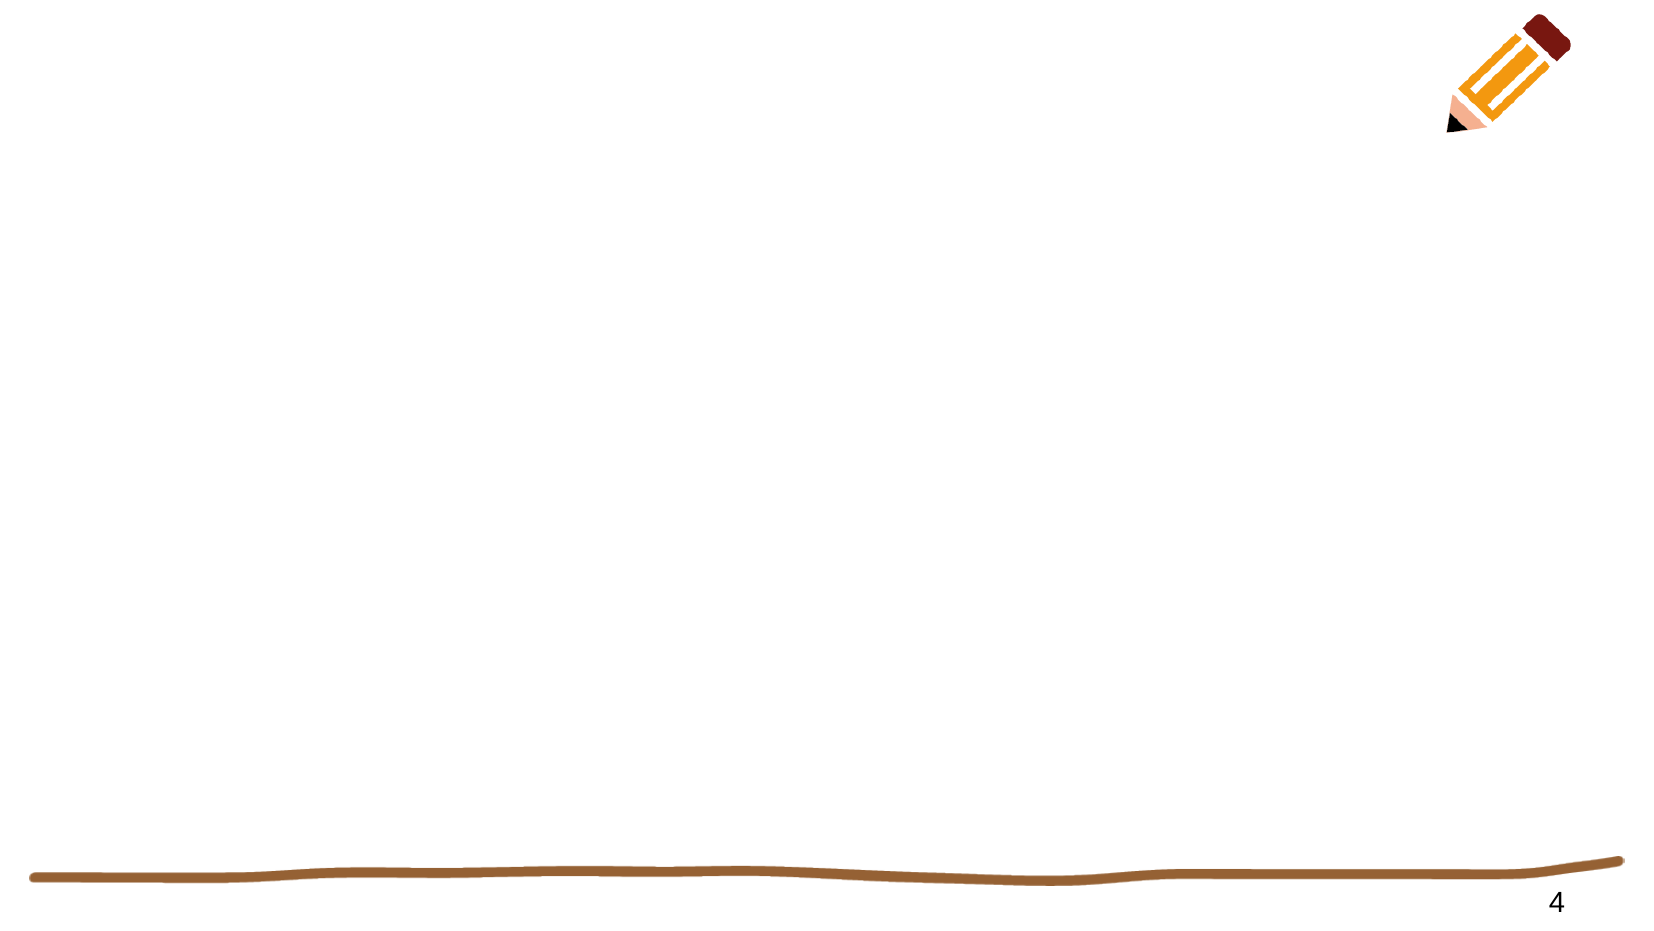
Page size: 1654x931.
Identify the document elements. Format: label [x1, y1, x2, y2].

picture [29, 856, 1625, 886]
picture [1446, 14, 1571, 133]
